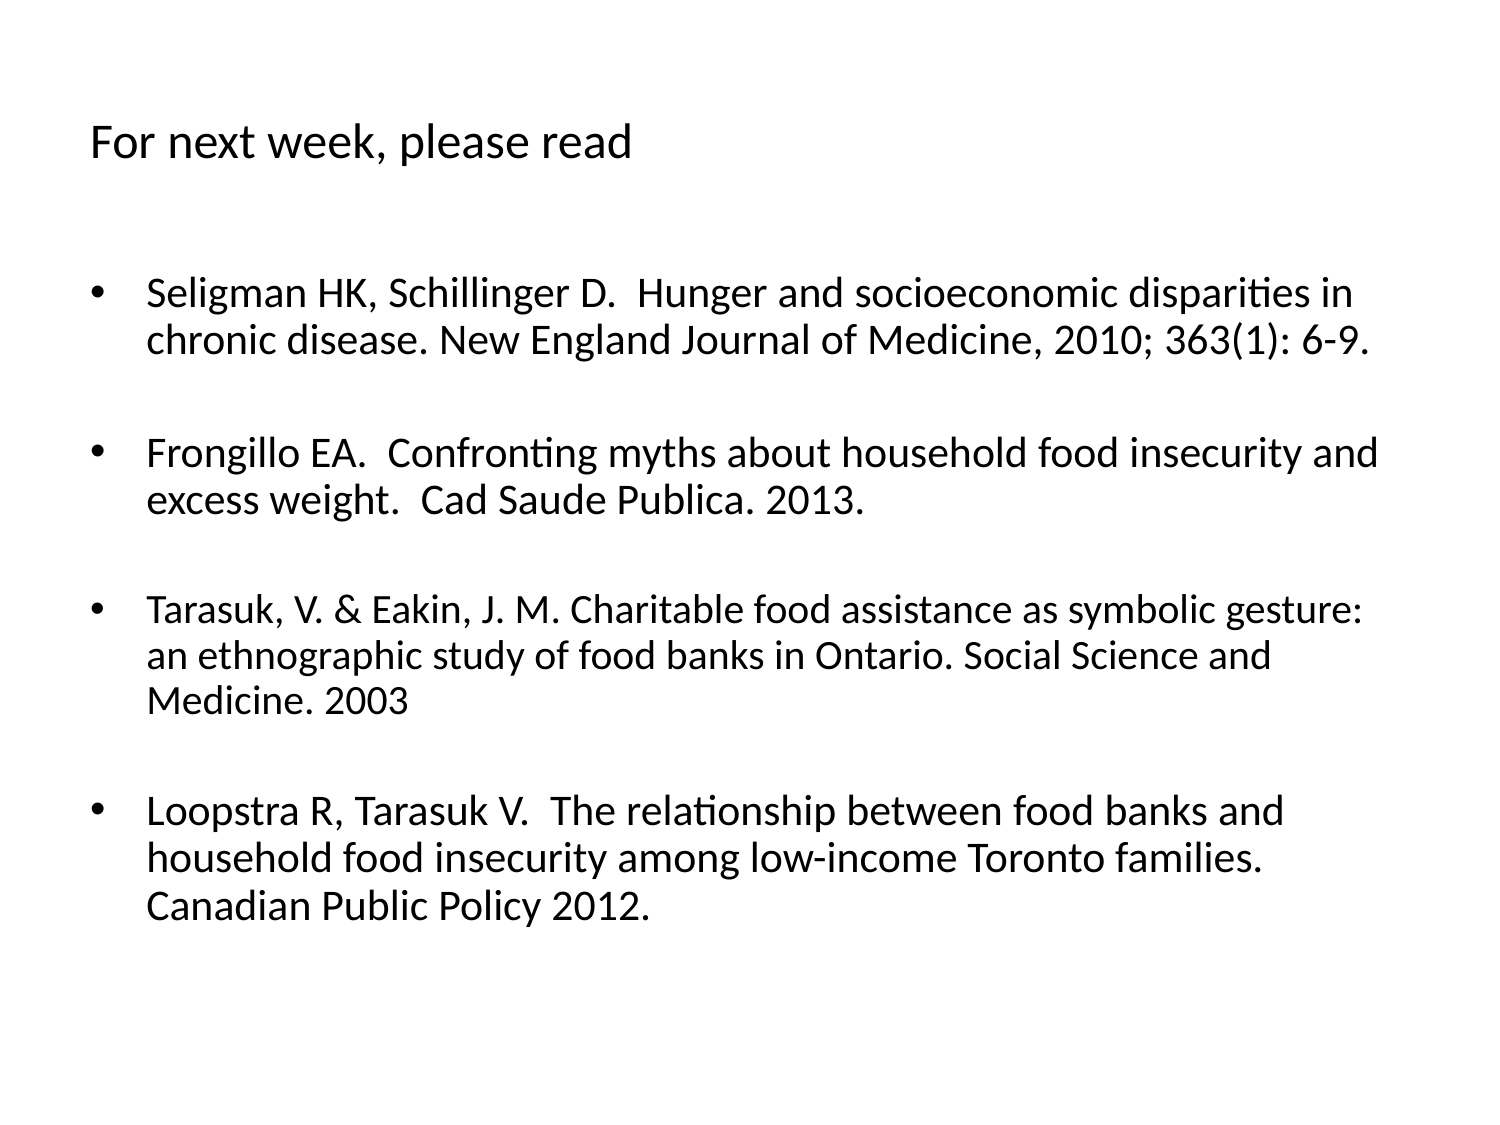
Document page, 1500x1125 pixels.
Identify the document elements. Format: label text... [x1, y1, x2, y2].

list Seligman HK, Schillinger D. Hunger and socioeconomic disparities in chronic disease. New England Journal of Medicine, 2010; 363(1): 6-9. Frongillo EA. Confronting myths about household food insecurity and excess weight. Cad Saude Publica. 2013. Tarasuk, V. & Eakin, J. M. Charitable food assistance as symbolic gesture: an ethnographic study of food banks in Ontario. Social Science and Medicine. 2003 Loopstra R, Tarasuk V. The relationship between food banks and household food insecurity among low-income Toronto families. Canadian Public Policy 2012. [75, 262, 1425, 1005]
title For next week, please read [75, 45, 1425, 233]
